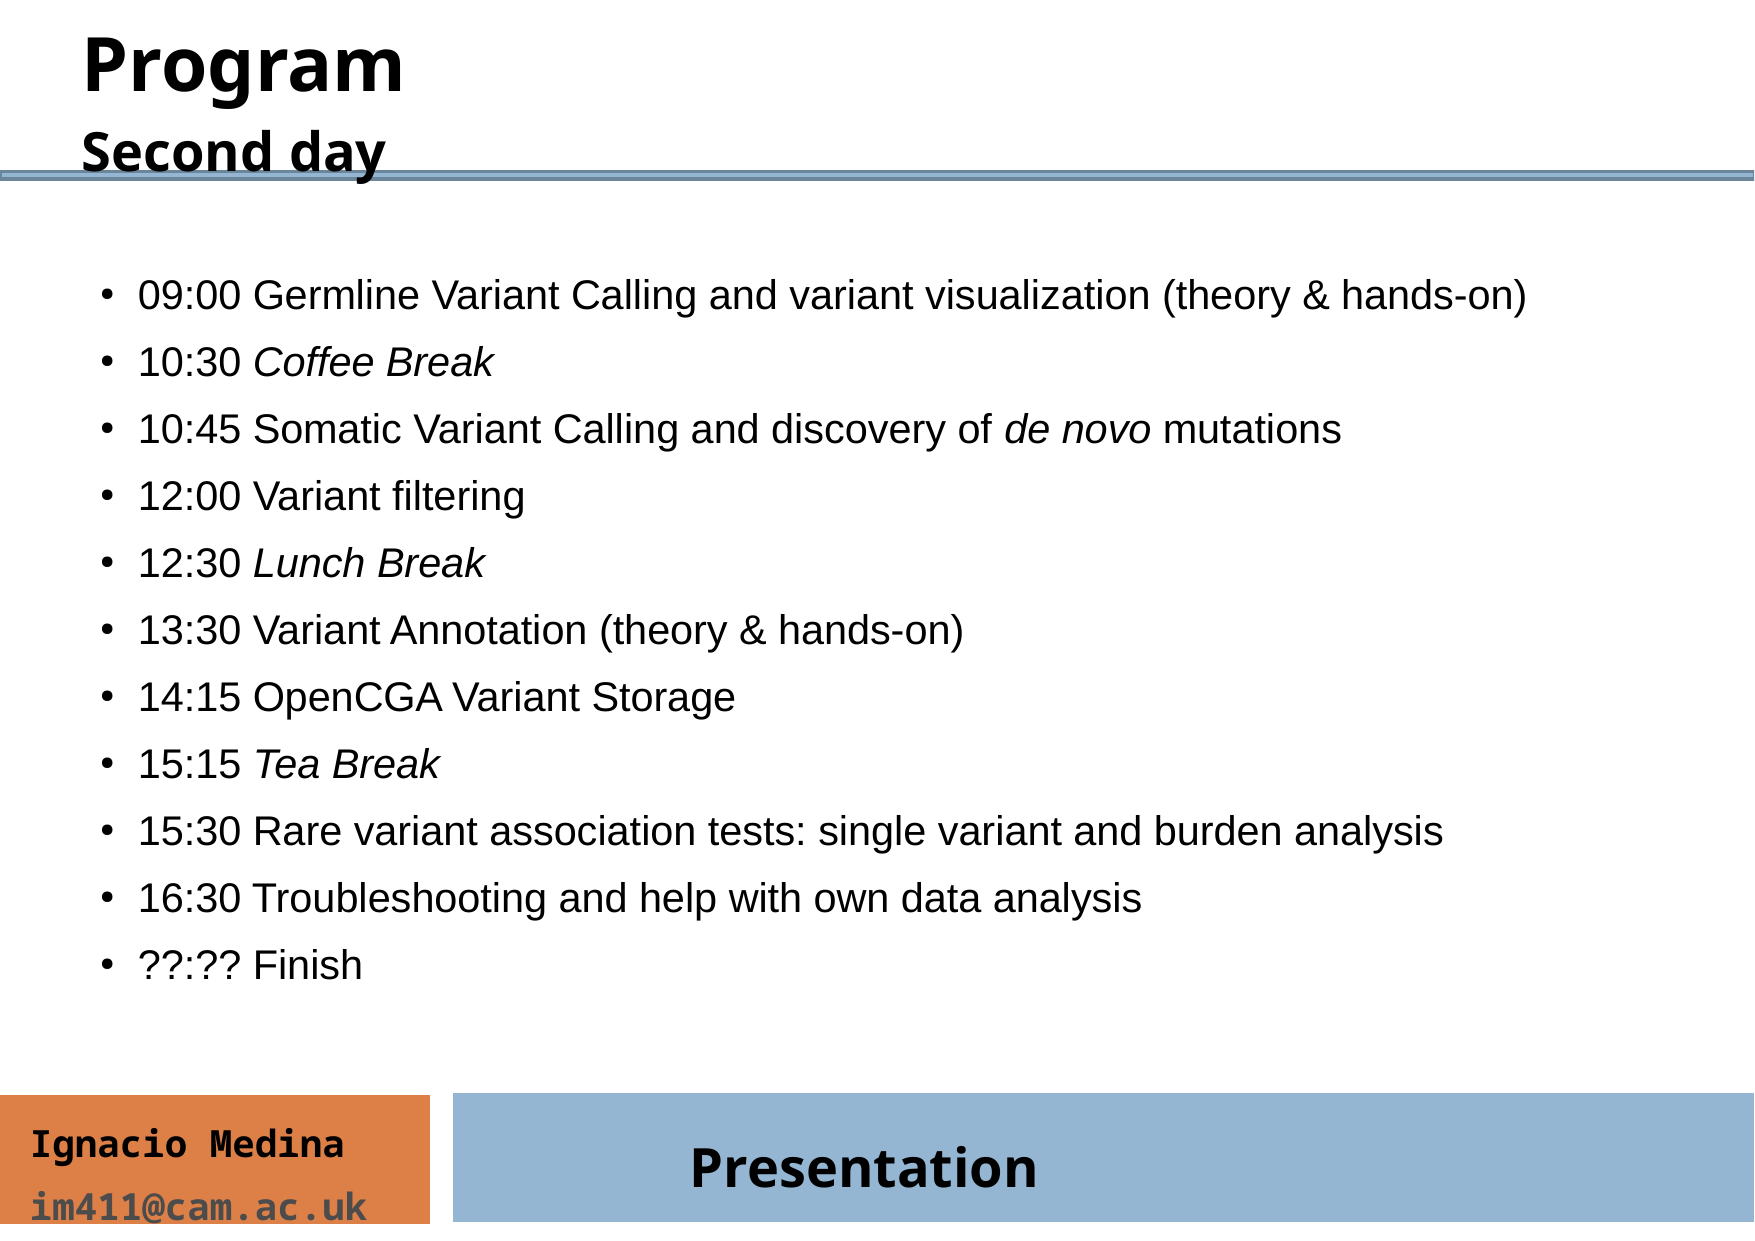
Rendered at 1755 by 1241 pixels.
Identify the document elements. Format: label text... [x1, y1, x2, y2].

text_box Program Second day [67, 3, 1688, 168]
list 09:00 Germline Variant Calling and variant visualization (theory & hands-on) 10:30 Coffee Break 10:45 Somatic Variant Calling and discovery of de novo mutations 12:00 Variant filtering 12:30 Lunch Break 13:30 Variant Annotation (theory & hands-on) 14:15 OpenCGA Variant Storage 15:15 Tea Break 15:30 Rare variant association tests: single variant and burden analysis 16:30 Troubleshooting and help with own data analysis ??:?? Finish [87, 272, 1632, 992]
text_box Ignacio Medina im411@cam.ac.uk [15, 1110, 436, 1213]
text_box [371, 171, 1754, 179]
text_box [0, 171, 367, 179]
text_box Presentation [675, 1122, 1726, 1200]
